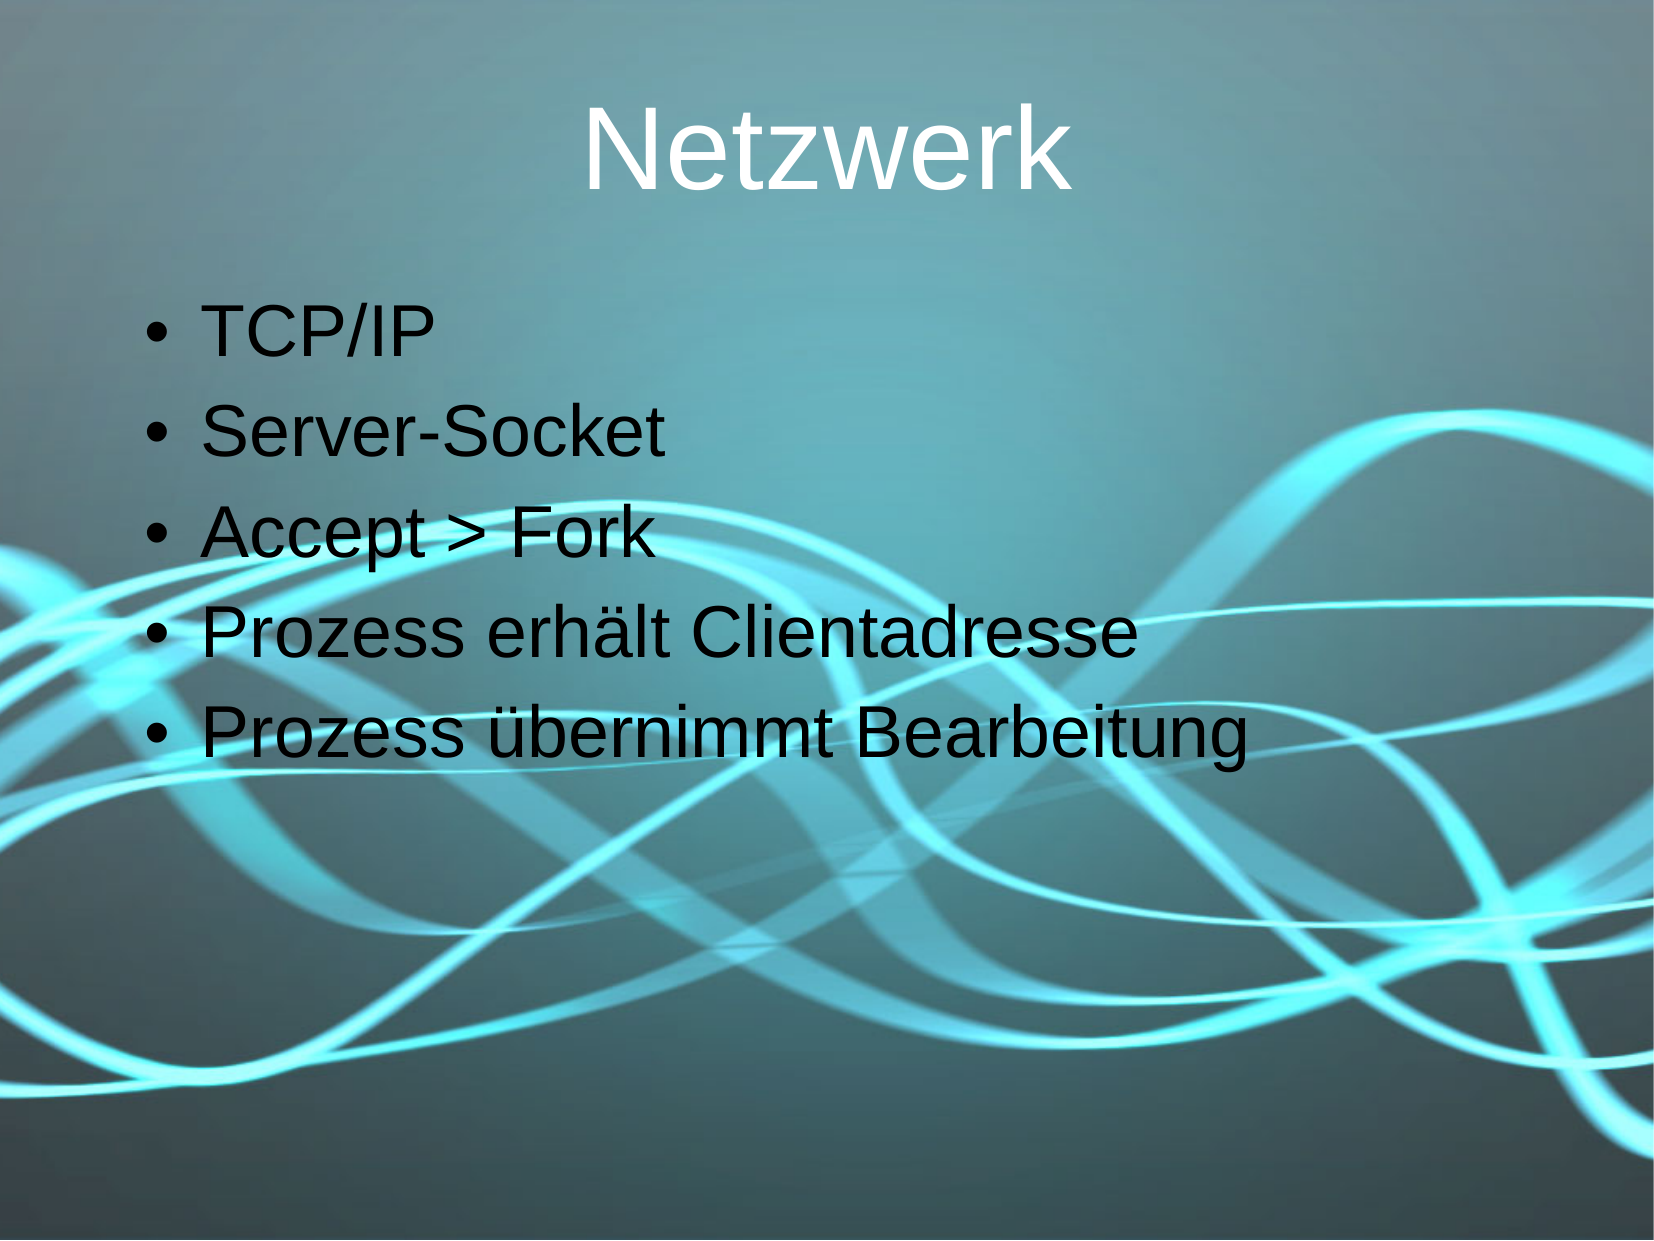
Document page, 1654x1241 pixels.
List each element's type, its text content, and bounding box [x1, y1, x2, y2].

picture [0, 0, 1654, 1240]
list TCP/IP Server-Socket Accept > Fork Prozess erhält Clientadresse Prozess übernimmt Bearbeitung [82, 290, 1571, 1010]
title Netzwerk [124, 15, 1530, 282]
